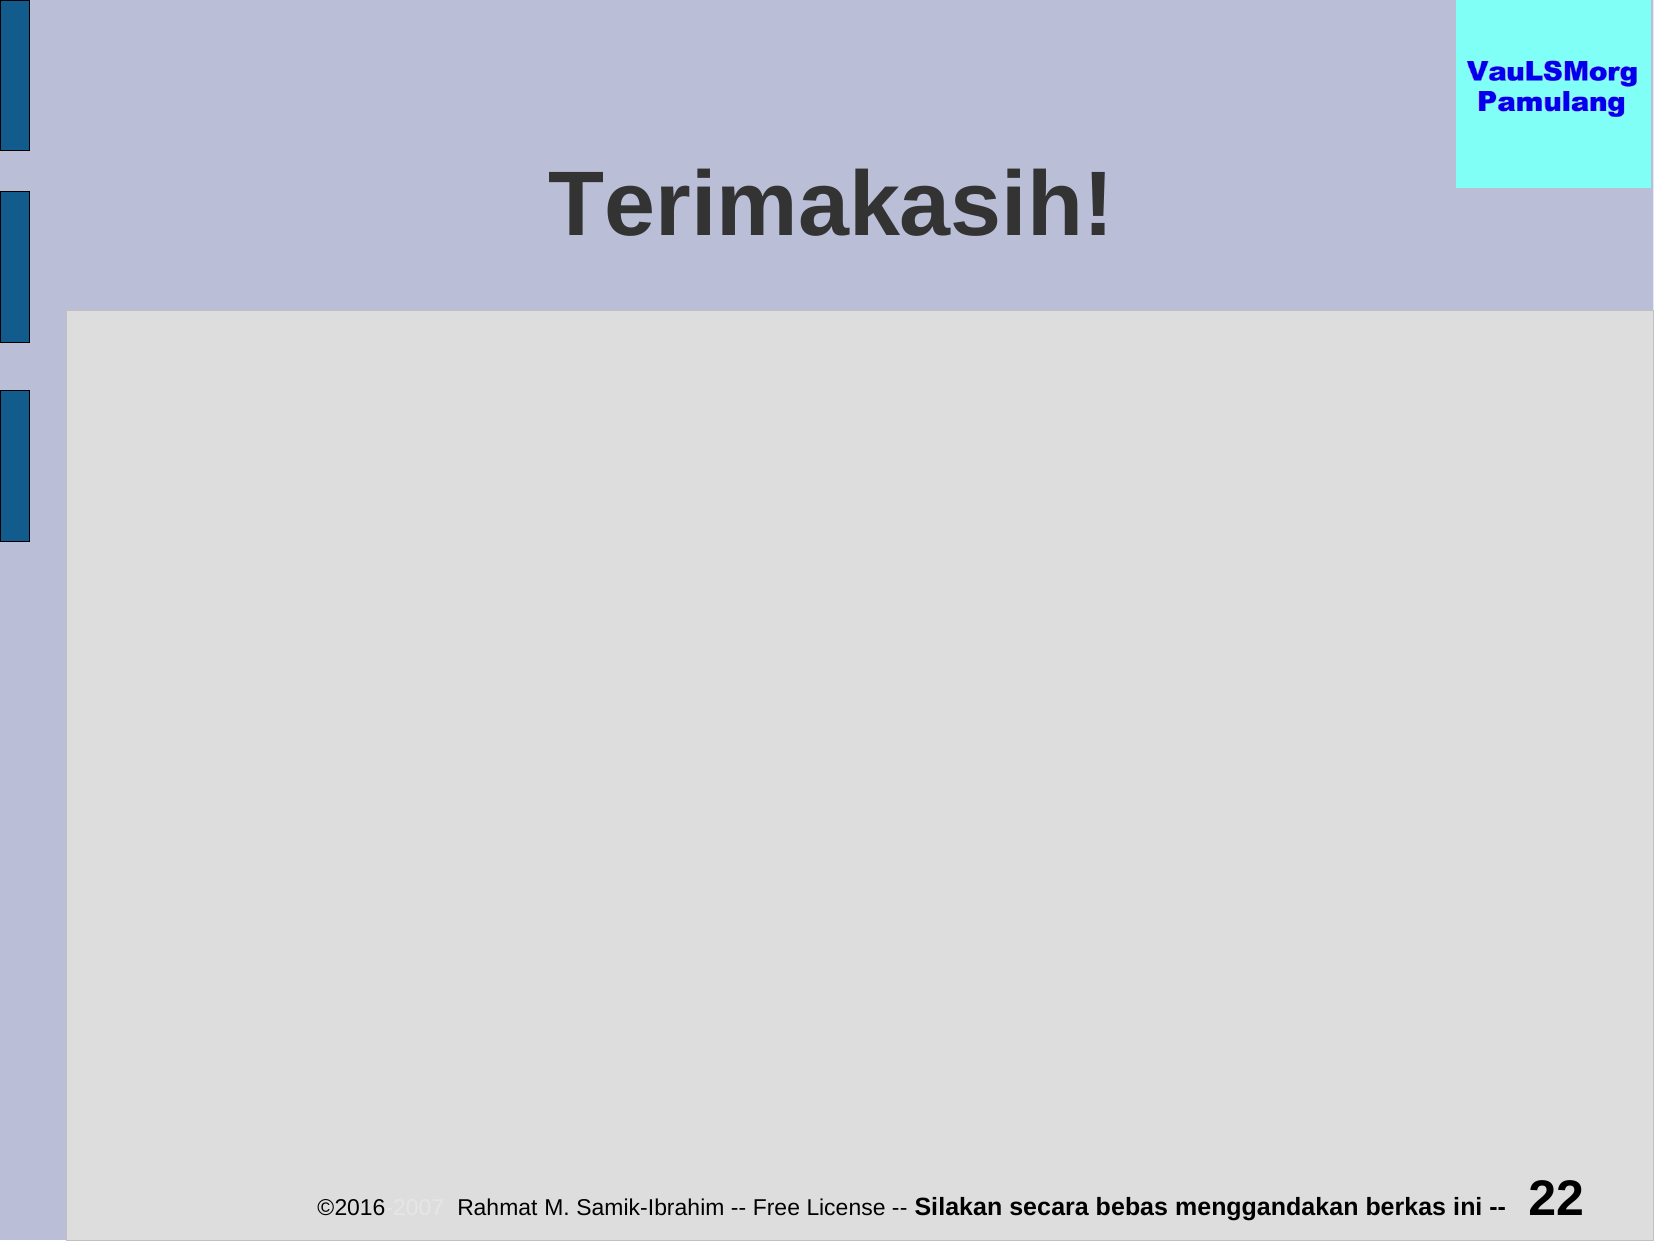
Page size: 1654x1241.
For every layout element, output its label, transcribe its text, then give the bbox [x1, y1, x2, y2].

title Terimakasih! [125, 107, 1538, 301]
picture [1456, 0, 1651, 188]
